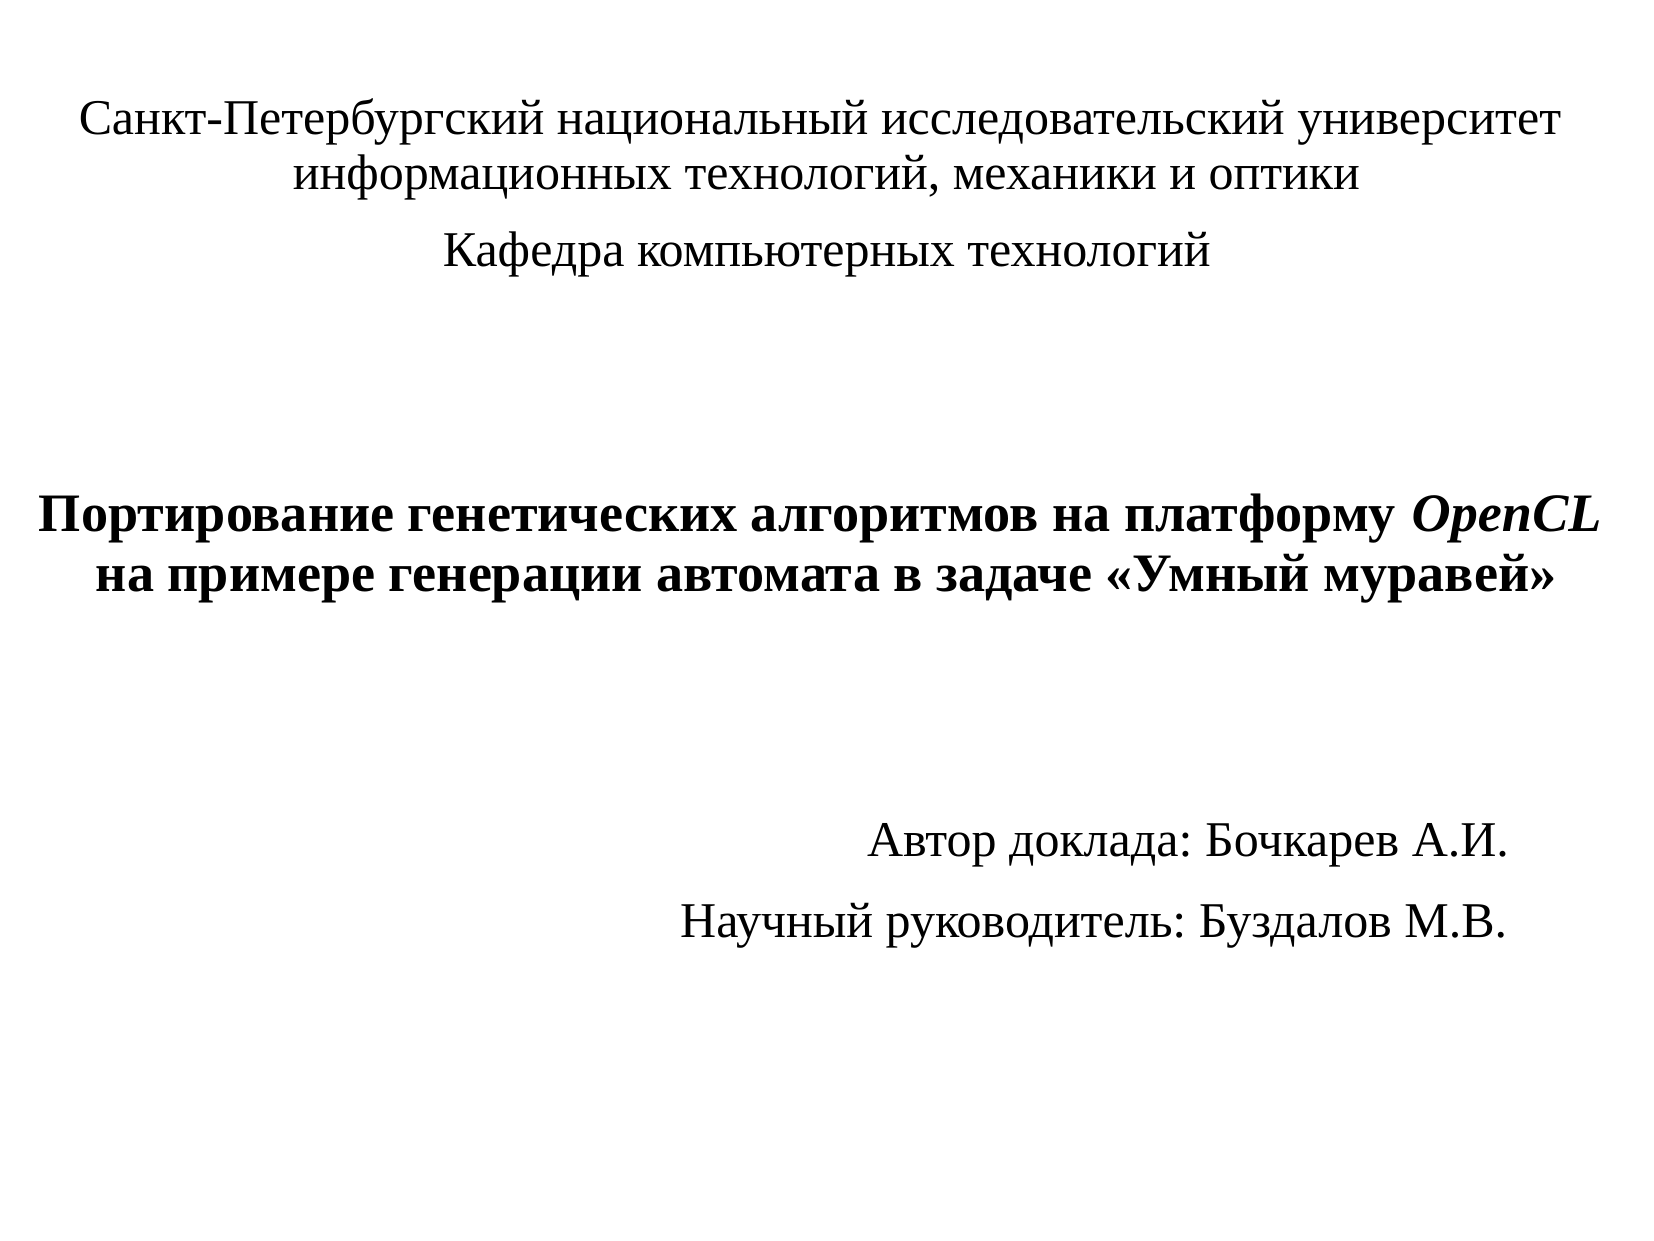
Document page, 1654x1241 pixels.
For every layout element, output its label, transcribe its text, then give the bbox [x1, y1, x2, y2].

text_box Научный руководитель: Буздалов М.В. [665, 885, 1523, 956]
text_box Кафедра компьютерных технологий [428, 214, 1226, 285]
text_box Санкт-Петербургский национальный исследовательский университет информационных технологий, механики и оптики [64, 82, 1589, 209]
text_box Автор доклада: Бочкарев А.И. [852, 804, 1524, 875]
text_box Портирование генетических алгоритмов на платформу OpenCL на примере генерации автомата в задаче «Умный муравей» [24, 475, 1632, 611]
